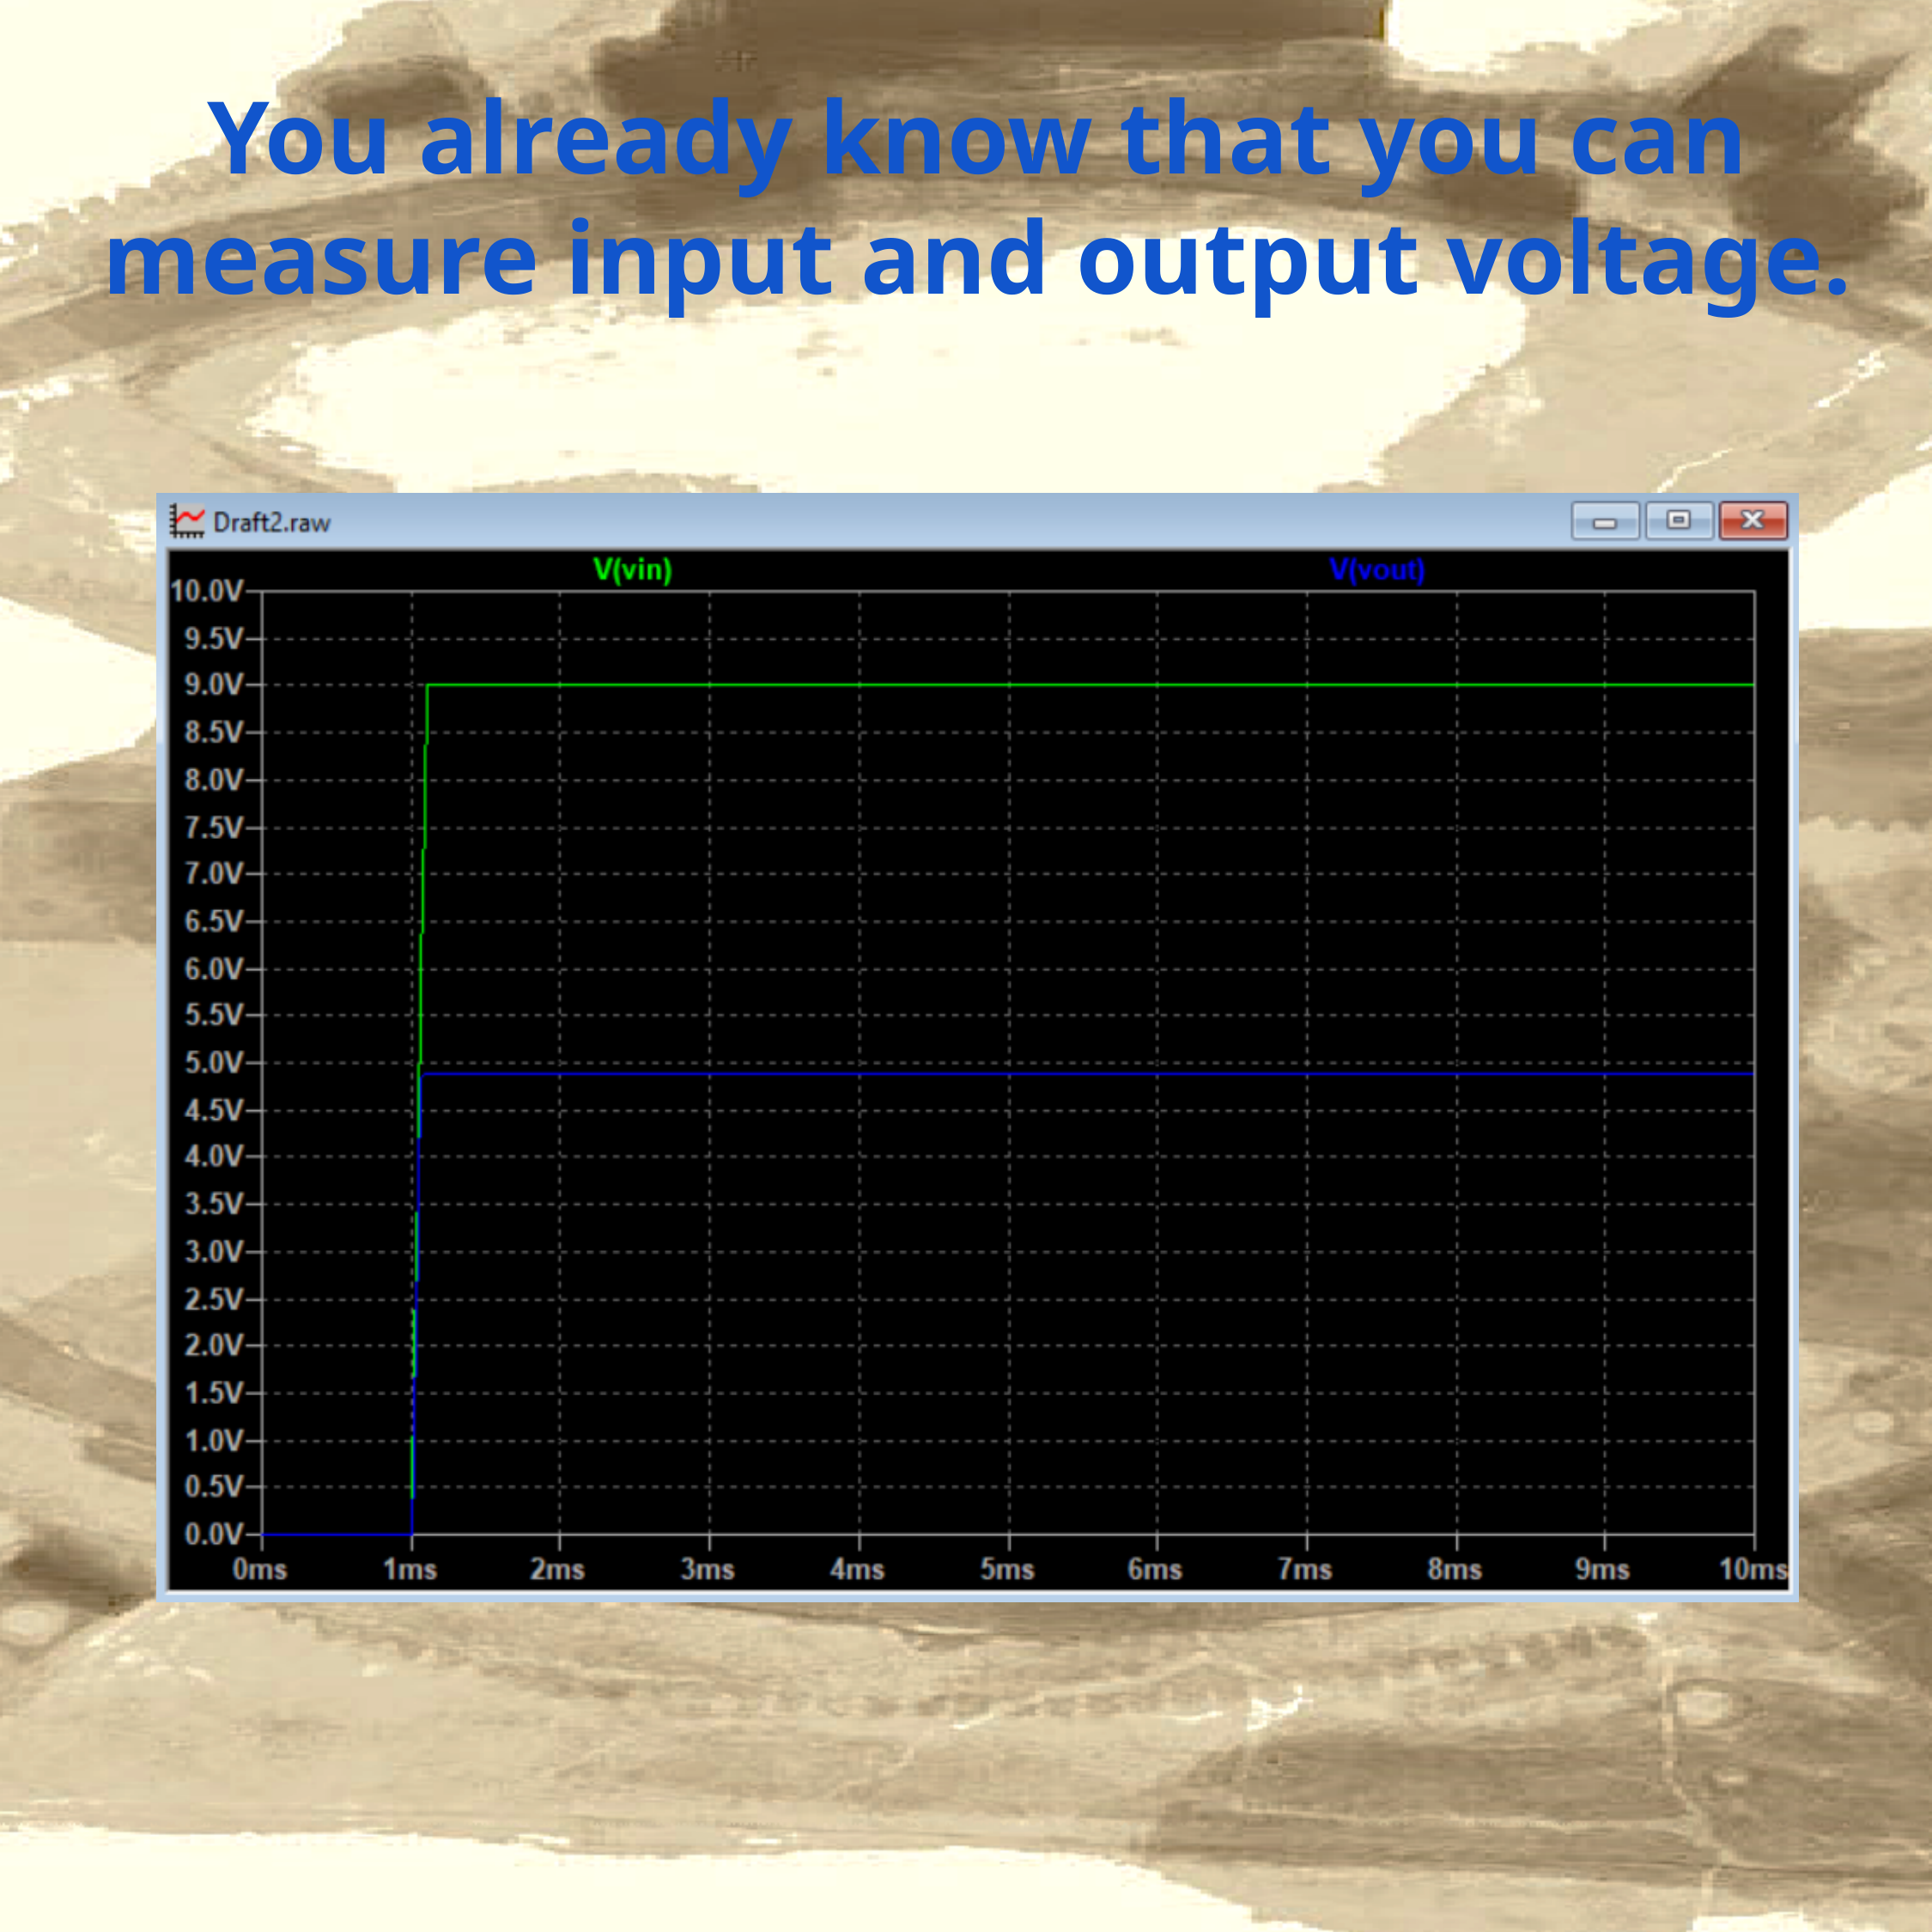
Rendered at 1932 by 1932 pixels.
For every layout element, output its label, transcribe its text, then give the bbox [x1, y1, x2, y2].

picture [0, 0, 1932, 1932]
text_box You already know that you can measure input and output voltage. [71, 60, 1884, 372]
